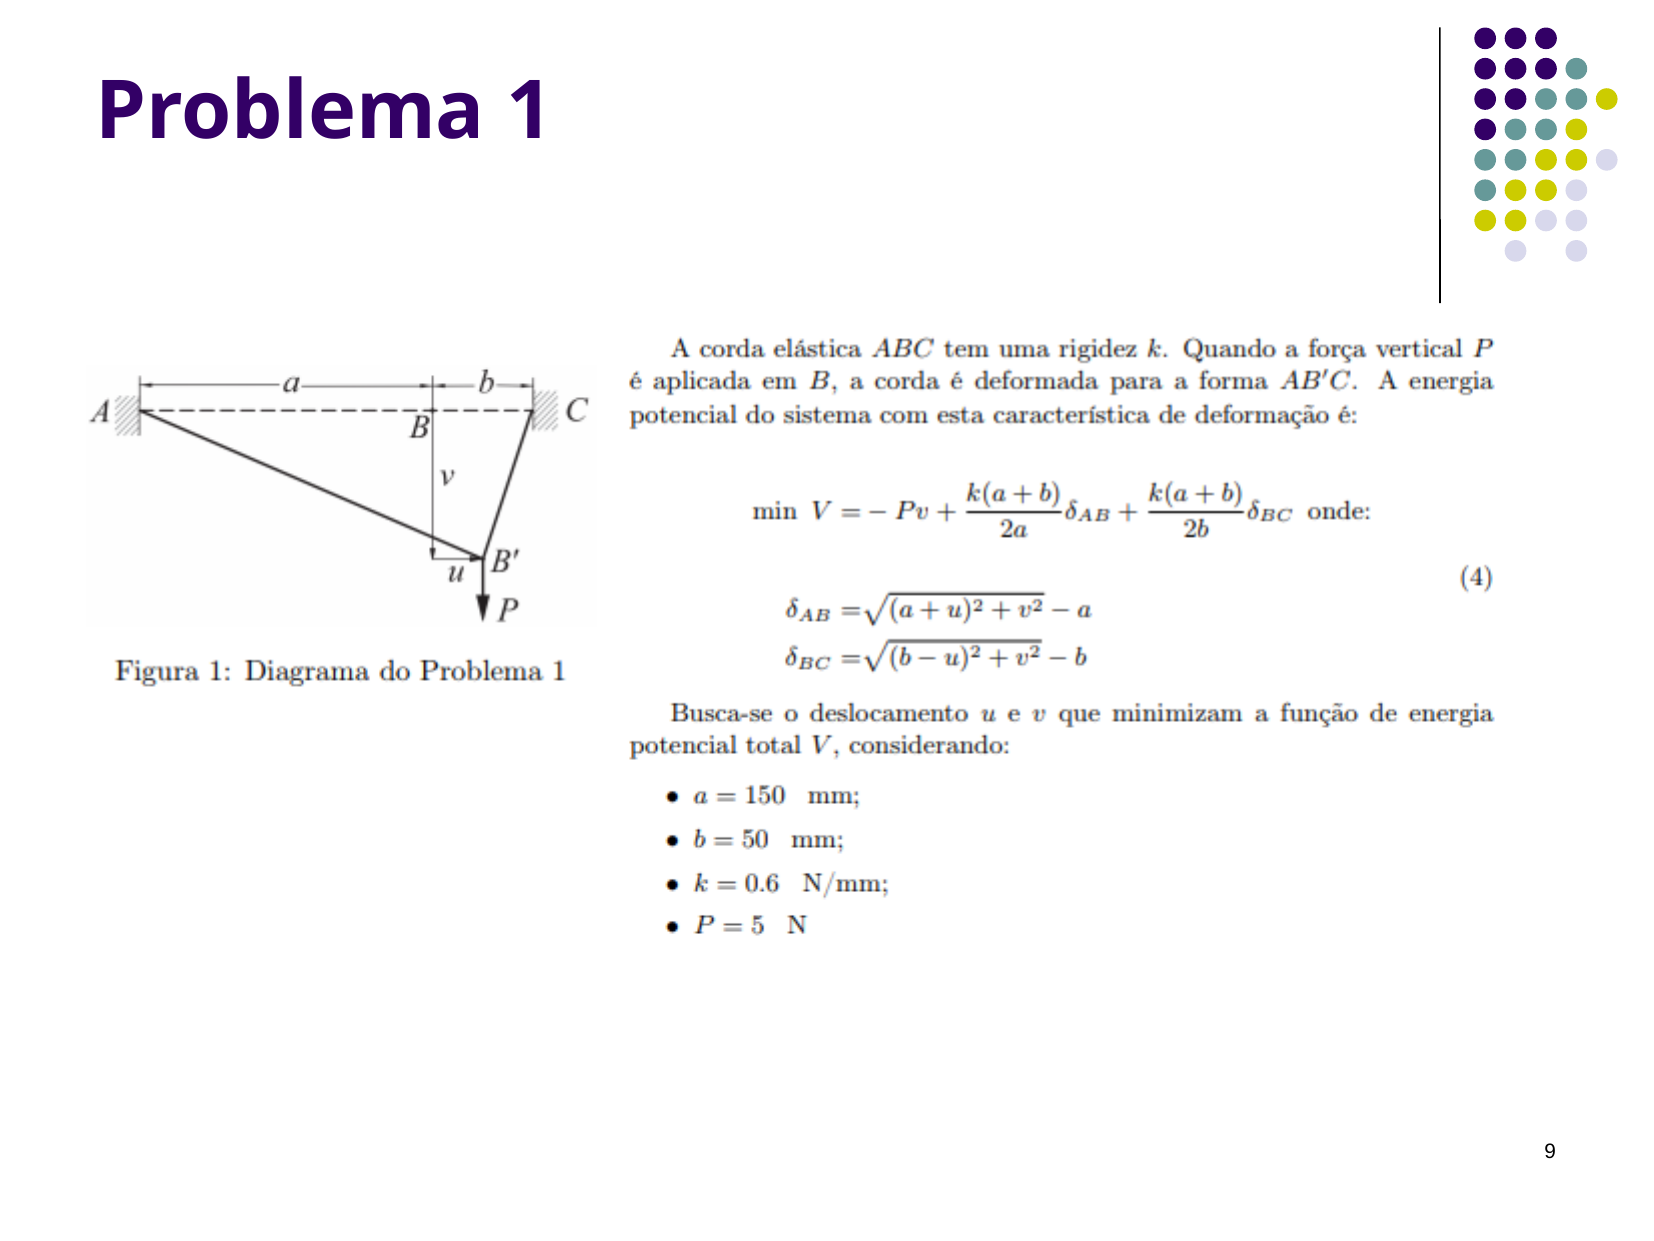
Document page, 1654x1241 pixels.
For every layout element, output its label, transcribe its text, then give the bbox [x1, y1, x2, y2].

slide_number <número> [1185, 1129, 1571, 1213]
picture [79, 322, 1573, 965]
title Problema 1 [80, 22, 1445, 163]
